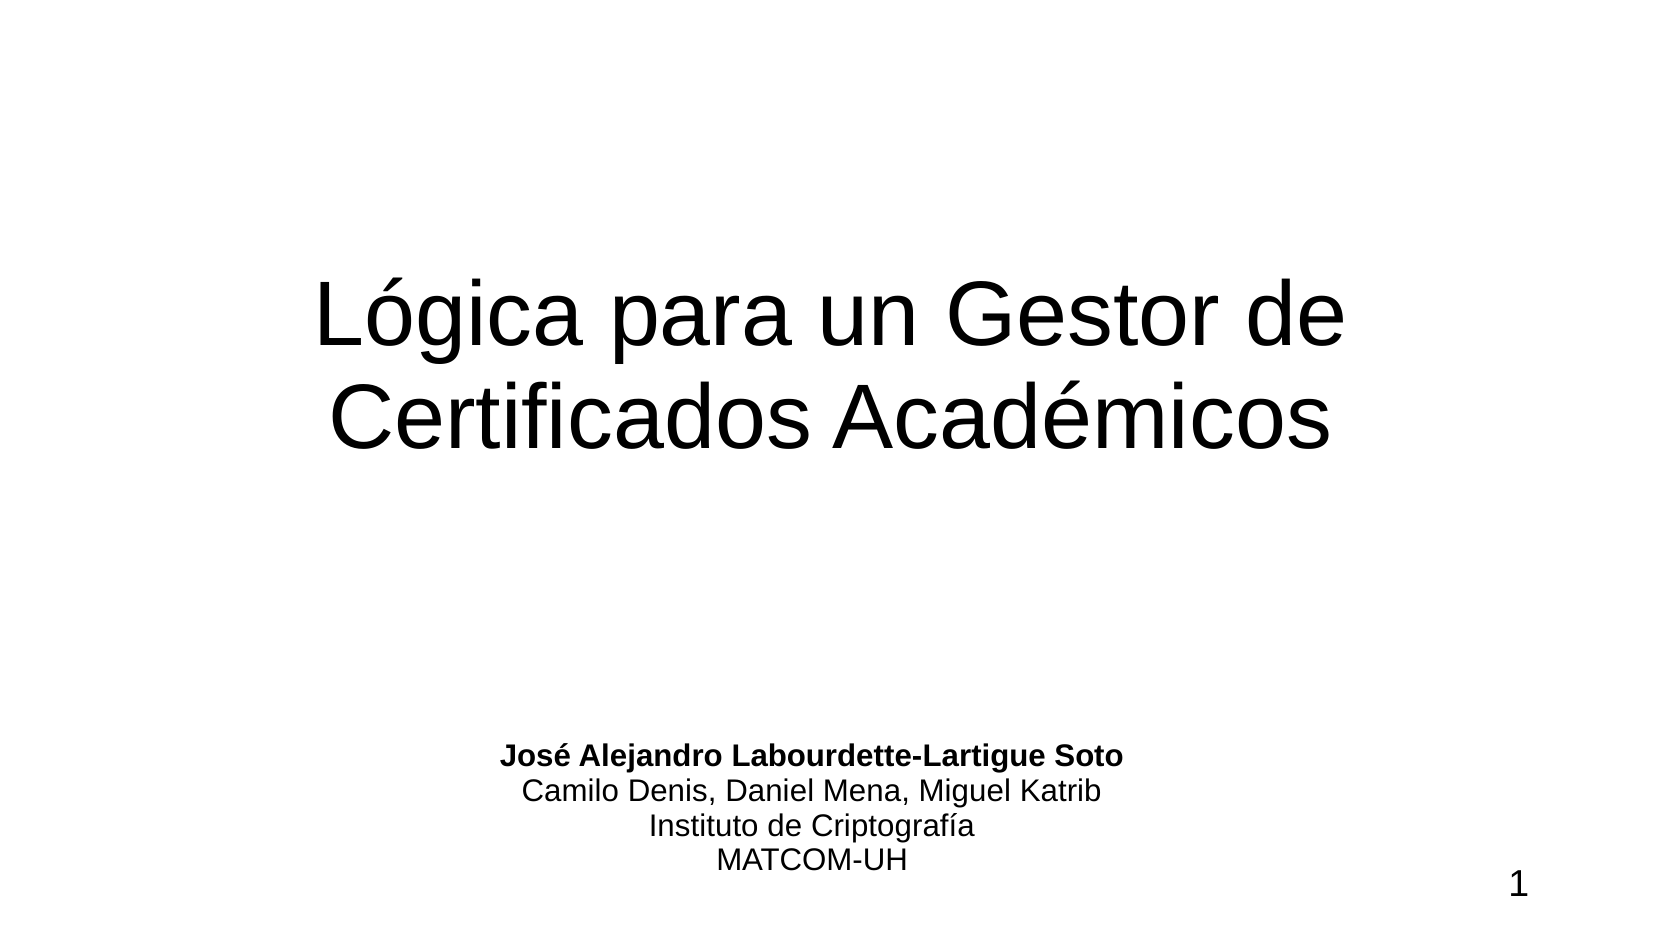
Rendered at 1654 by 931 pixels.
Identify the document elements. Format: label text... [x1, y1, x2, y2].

text_box <number> [1493, 855, 1654, 931]
title José Alejandro Labourdette-Lartigue Soto Camilo Denis, Daniel Mena, Miguel Katrib Instituto de Criptografía MATCOM-UH [86, 738, 1538, 878]
title Lógica para un Gestor de Certificados Académicos [86, 262, 1576, 468]
